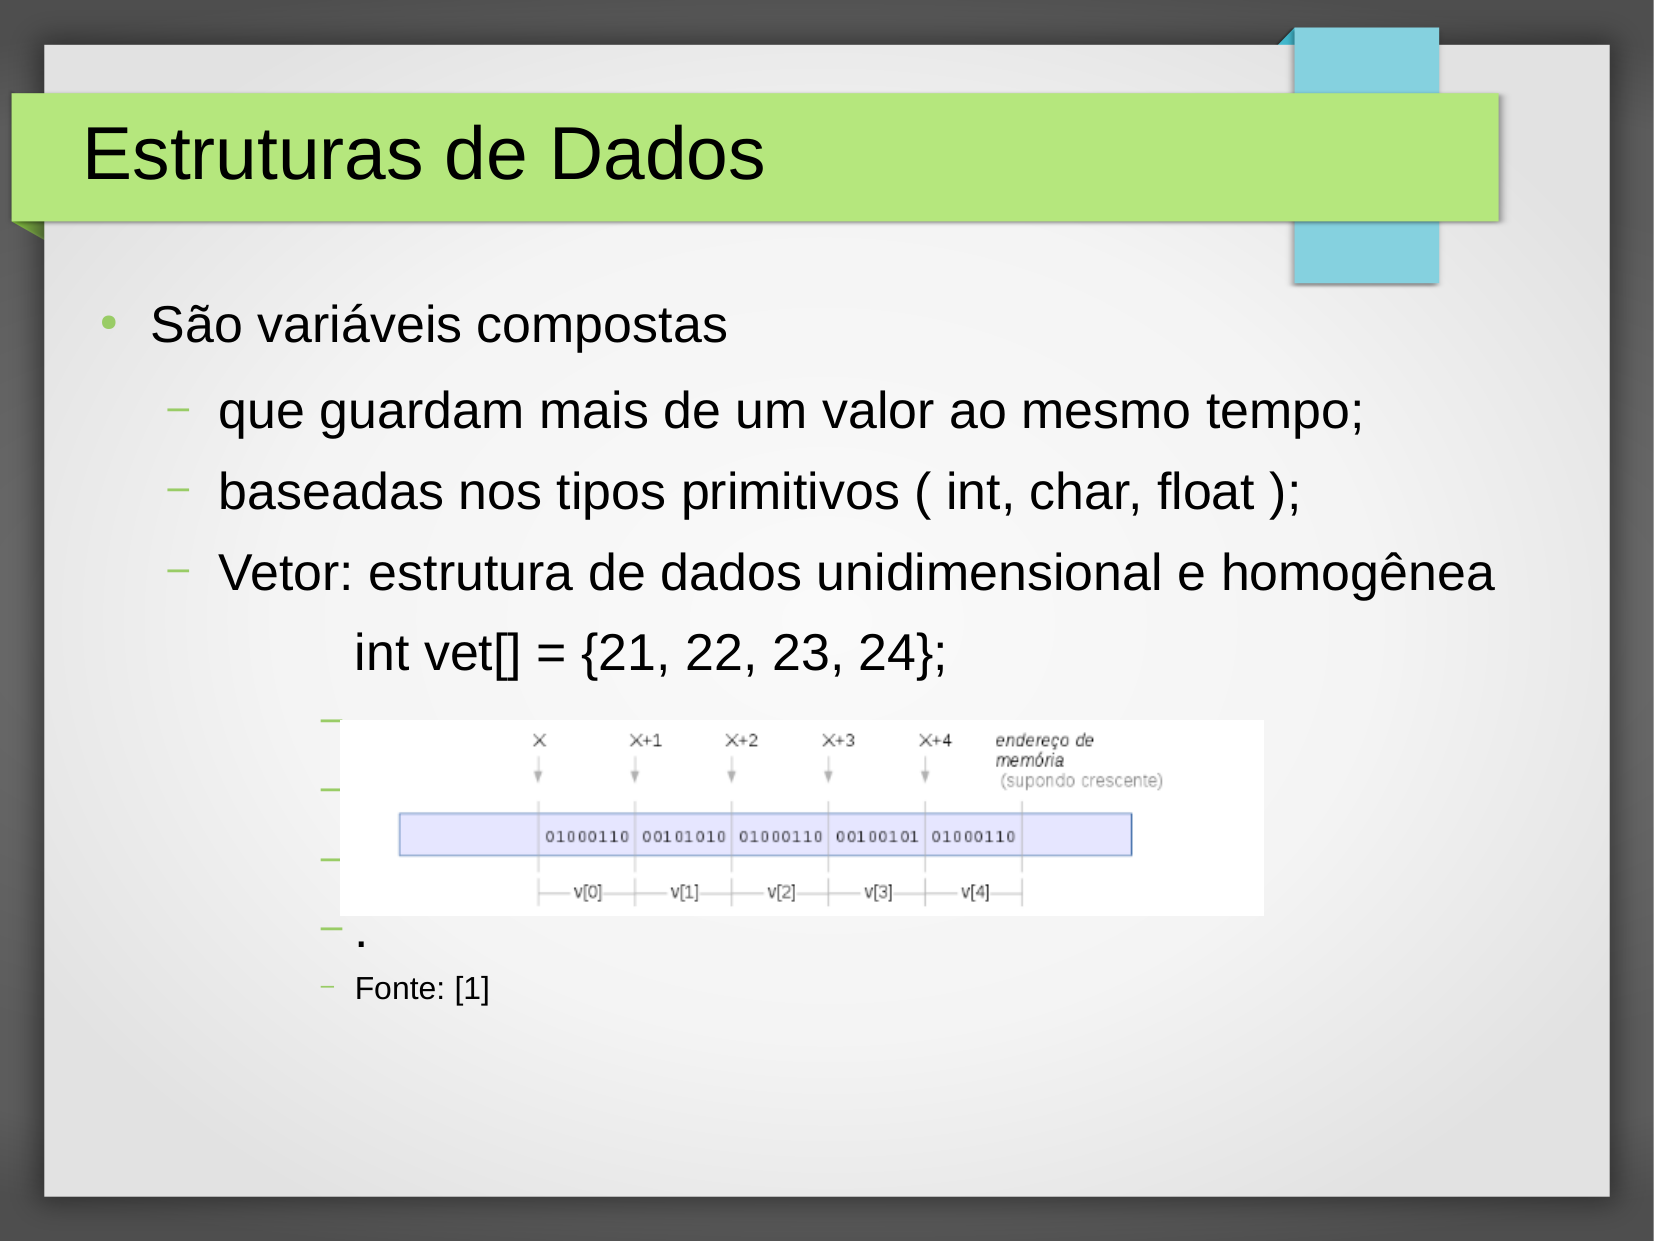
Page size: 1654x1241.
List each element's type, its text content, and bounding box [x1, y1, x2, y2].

list São variáveis compostas que guardam mais de um valor ao mesmo tempo; baseadas nos tipos primitivos ( int, char, float ); Vetor: estrutura de dados unidimensional e homogênea int vet[] = {21, 22, 23, 24}; . Fonte: [1] [82, 295, 1571, 1015]
picture [0, 0, 1654, 1241]
title Estruturas de Dados [82, 94, 1264, 213]
